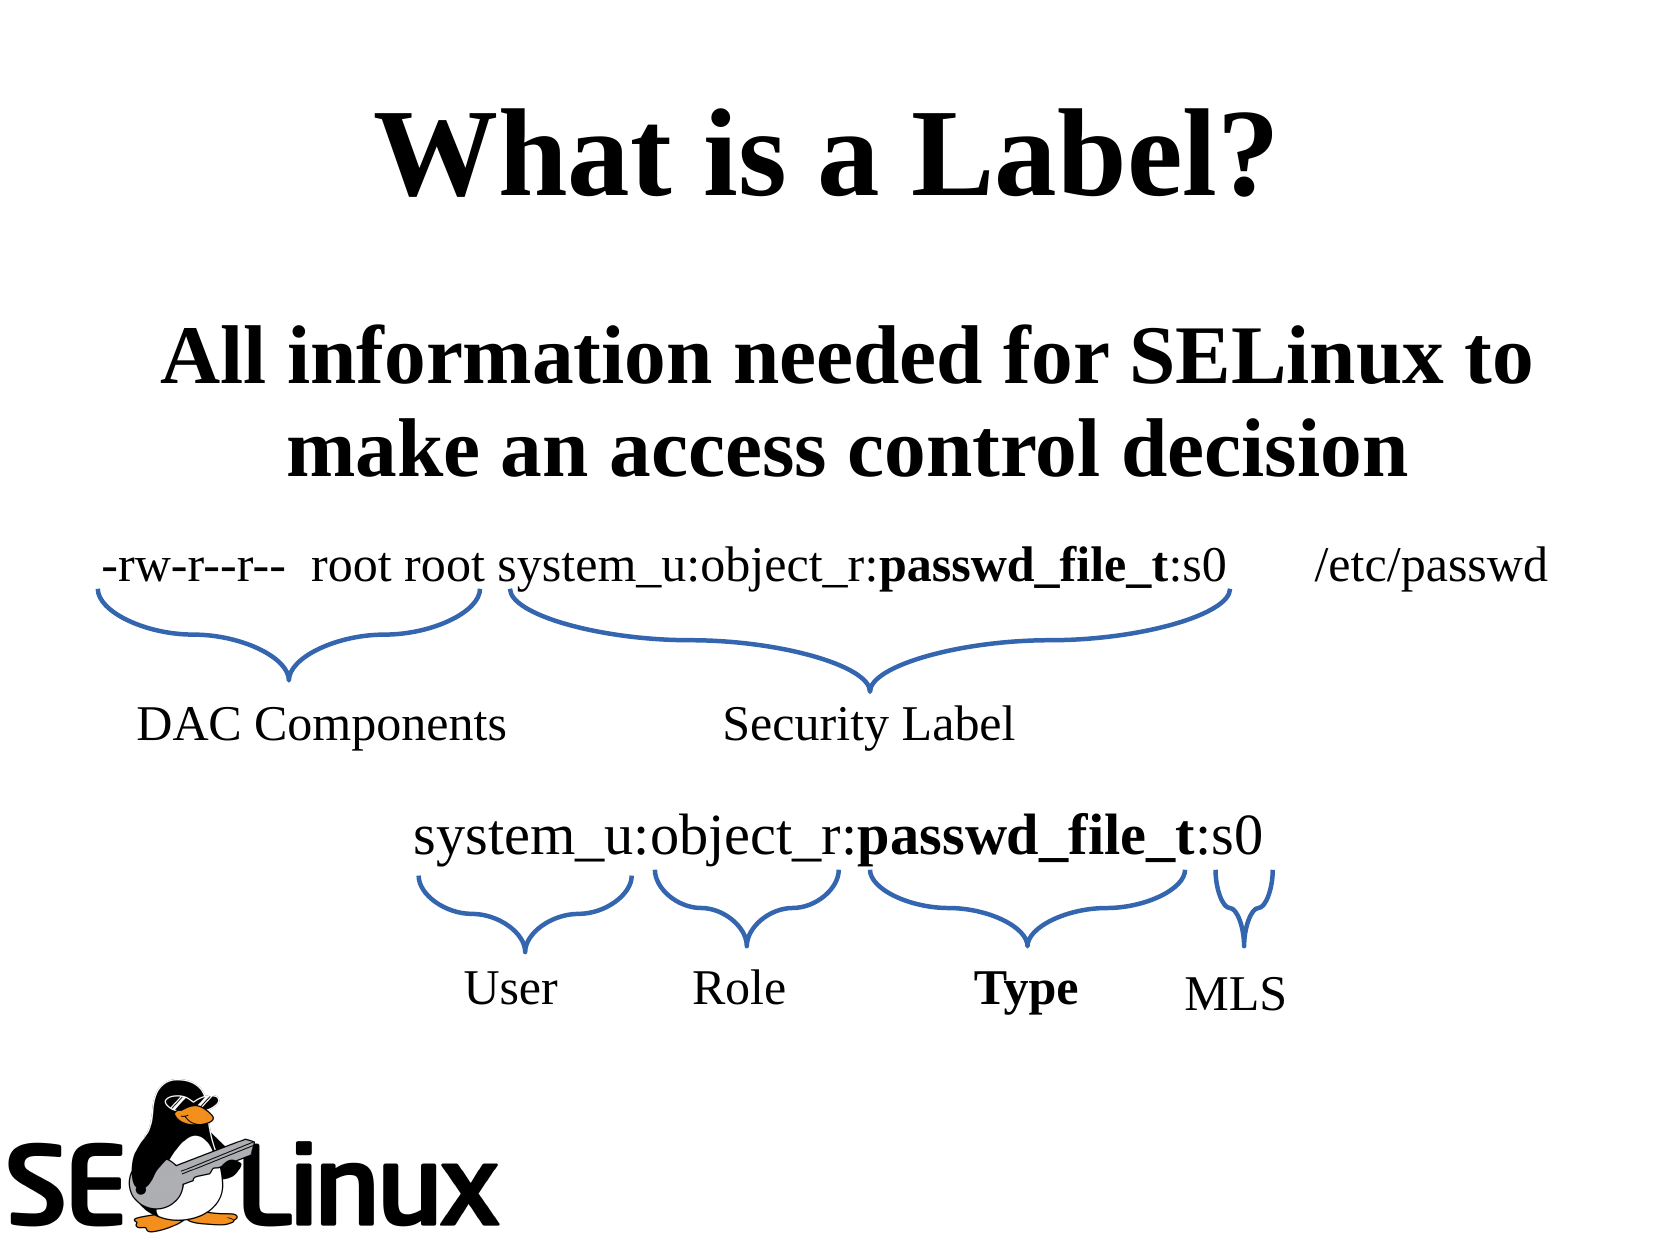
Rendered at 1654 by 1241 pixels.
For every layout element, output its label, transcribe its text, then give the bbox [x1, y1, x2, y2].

text_box User [448, 952, 602, 1024]
text_box Security Label [568, 688, 1171, 776]
text_box -rw-r--r-- root root system_u:object_r:passwd_file_t:s0 /etc/passwd [68, 529, 1579, 633]
title What is a Label? [82, 49, 1571, 257]
text_box MLS [1169, 958, 1319, 1029]
picture [504, 919, 526, 940]
text_box Type [958, 952, 1097, 1024]
text_box system_u:object_r:passwd_file_t:s0 [74, 794, 1585, 899]
text_box All information needed for SELinux to make an access control decision [80, 302, 1580, 502]
text_box DAC Components [107, 688, 537, 776]
text_box Role [677, 952, 817, 1024]
picture [0, 919, 526, 1241]
